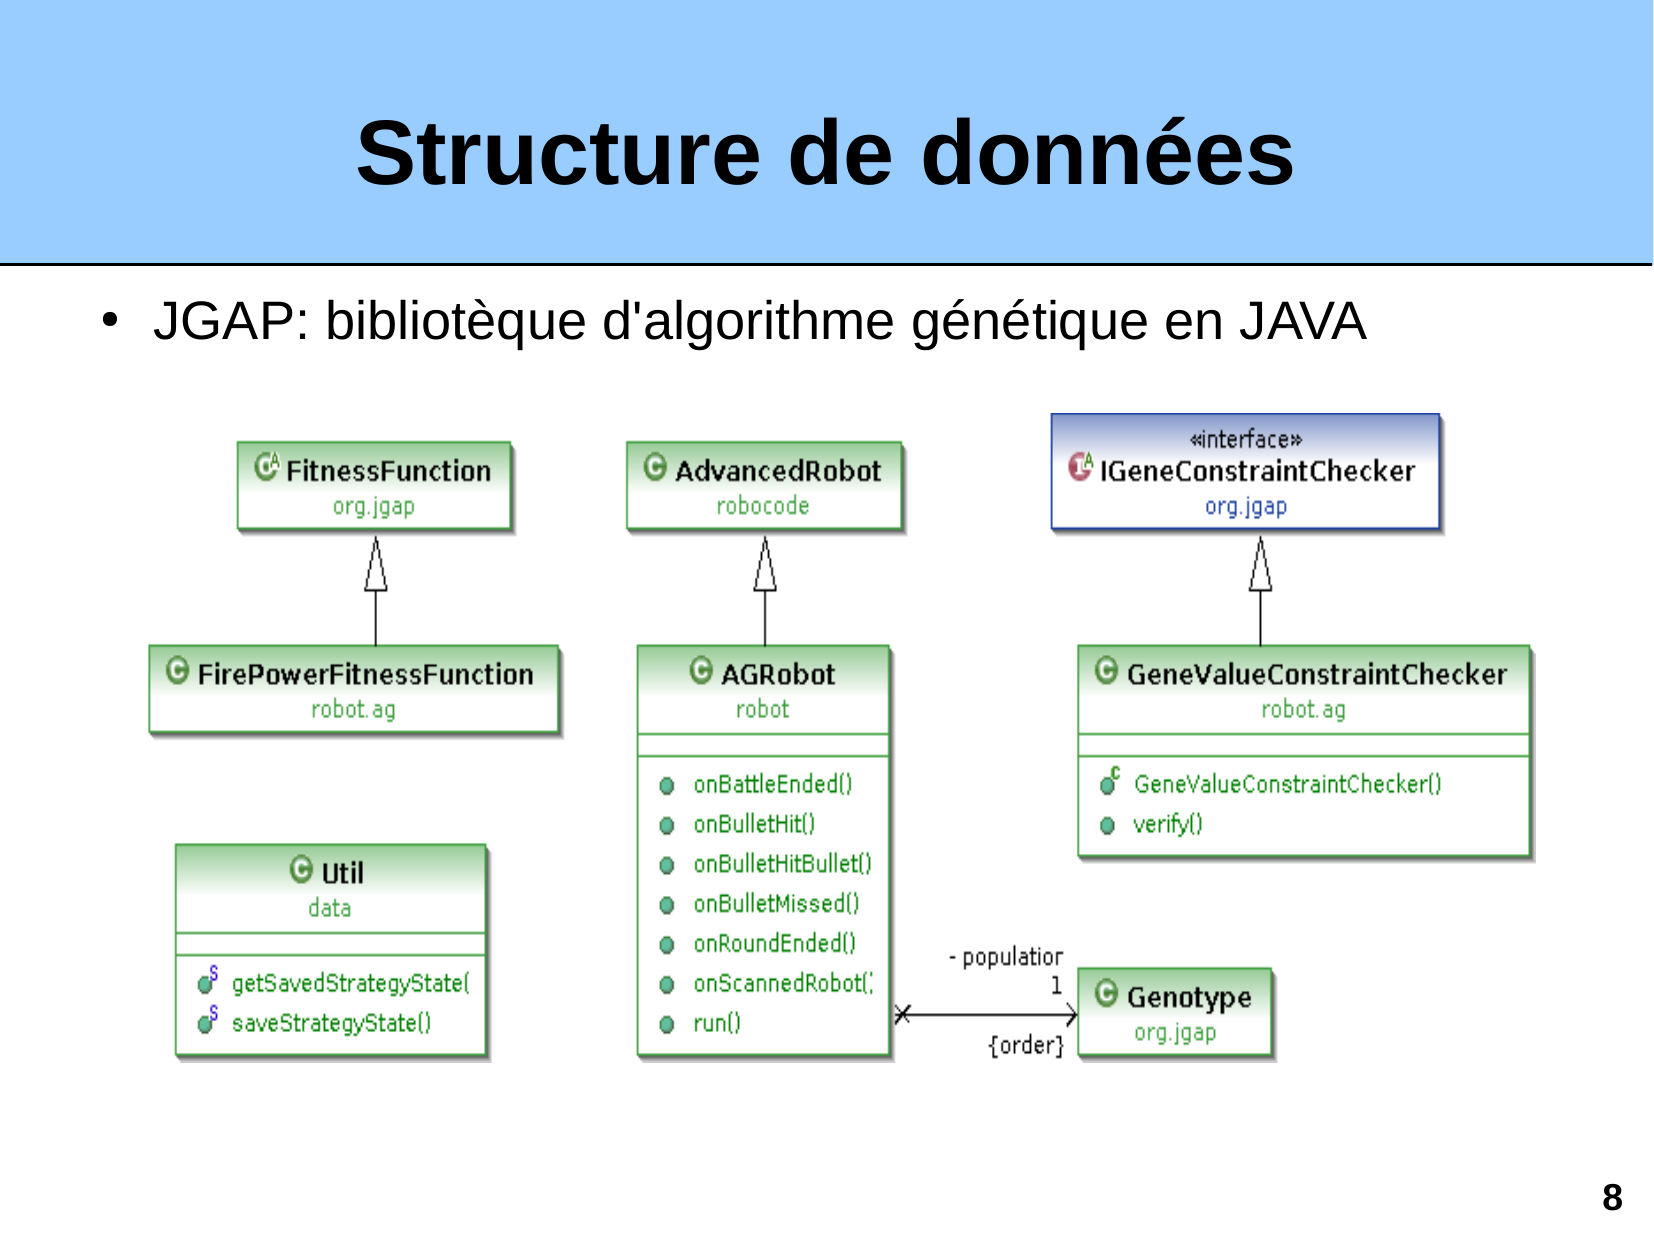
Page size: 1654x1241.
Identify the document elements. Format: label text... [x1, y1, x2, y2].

text_box <numéro> [1587, 1169, 1654, 1241]
picture [147, 413, 1536, 1063]
title Structure de données [82, 49, 1571, 257]
text_box [0, 0, 1654, 266]
list JGAP: bibliotèque d'algorithme génétique en JAVA [82, 290, 1571, 1109]
